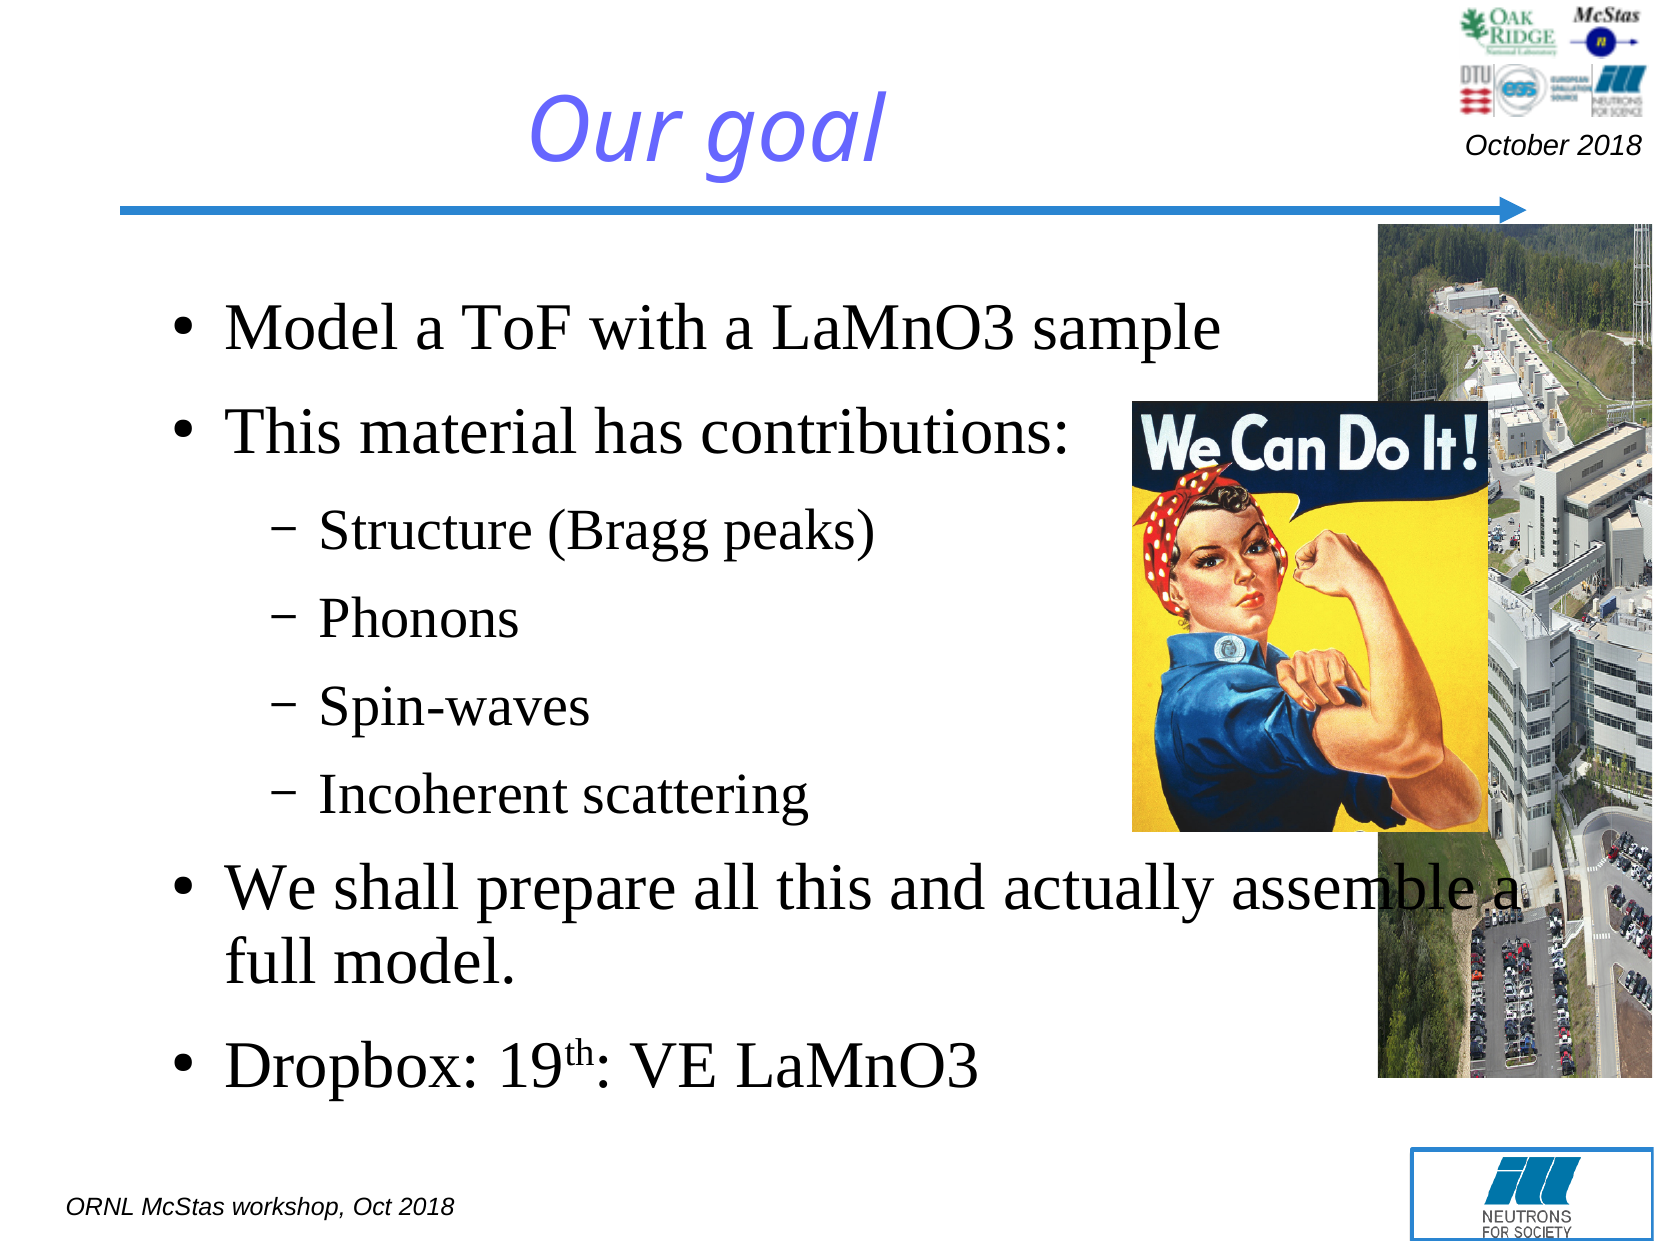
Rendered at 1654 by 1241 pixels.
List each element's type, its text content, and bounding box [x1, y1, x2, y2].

picture [1459, 64, 1649, 117]
list Model a ToF with a LaMnO3 sample This material has contributions: Structure (Bragg peaks) Phonons Spin-waves Incoherent scattering We shall prepare all this and actually assemble a full model. Dropbox: 19th: VE LaMnO3 [82, 290, 1571, 1105]
picture [1377, 224, 1653, 1078]
title Our goal [82, 49, 1328, 203]
picture [1479, 1153, 1583, 1241]
picture [1132, 401, 1488, 832]
picture [1458, 6, 1650, 59]
